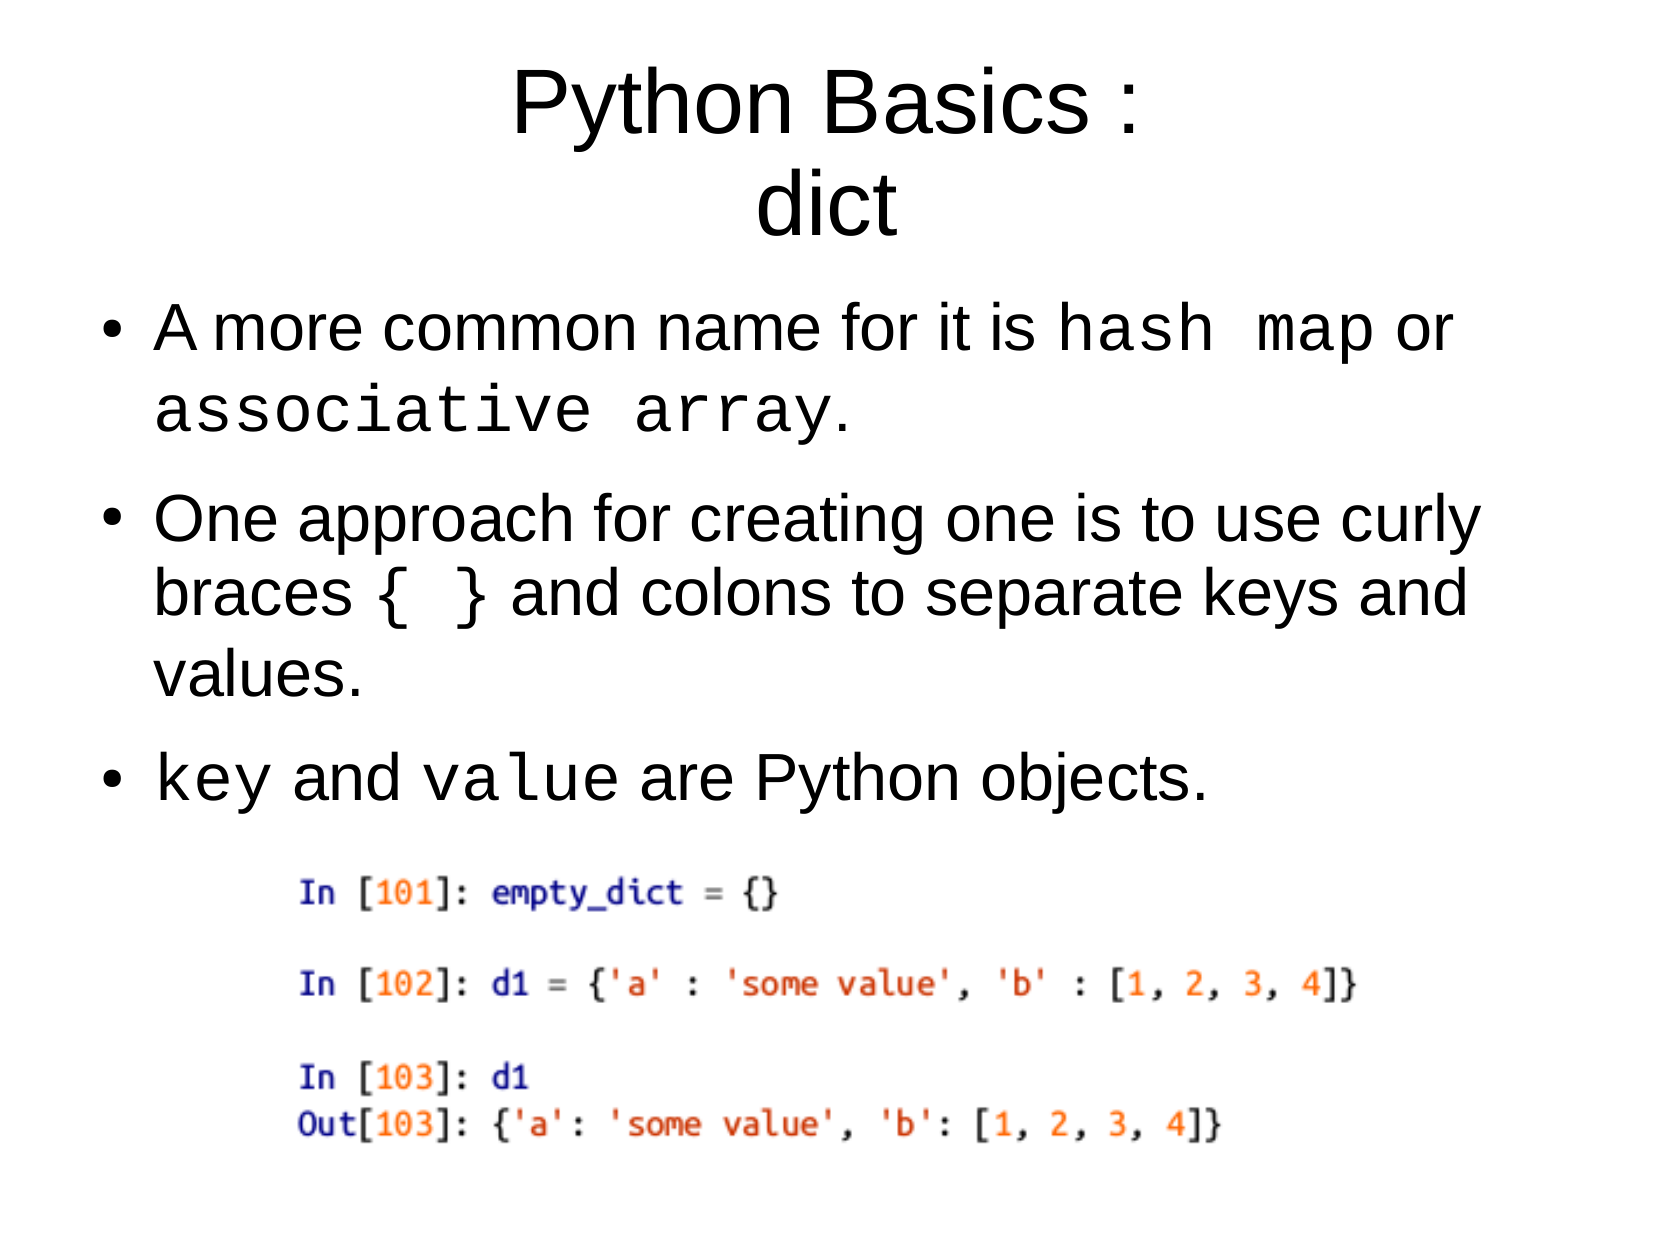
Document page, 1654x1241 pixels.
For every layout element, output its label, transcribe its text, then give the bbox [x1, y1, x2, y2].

list A more common name for it is hash map or associative array. One approach for creating one is to use curly braces { } and colons to separate keys and values. key and value are Python objects. [82, 290, 1571, 1010]
title Python Basics : dict [82, 49, 1571, 257]
picture [294, 865, 1363, 1148]
